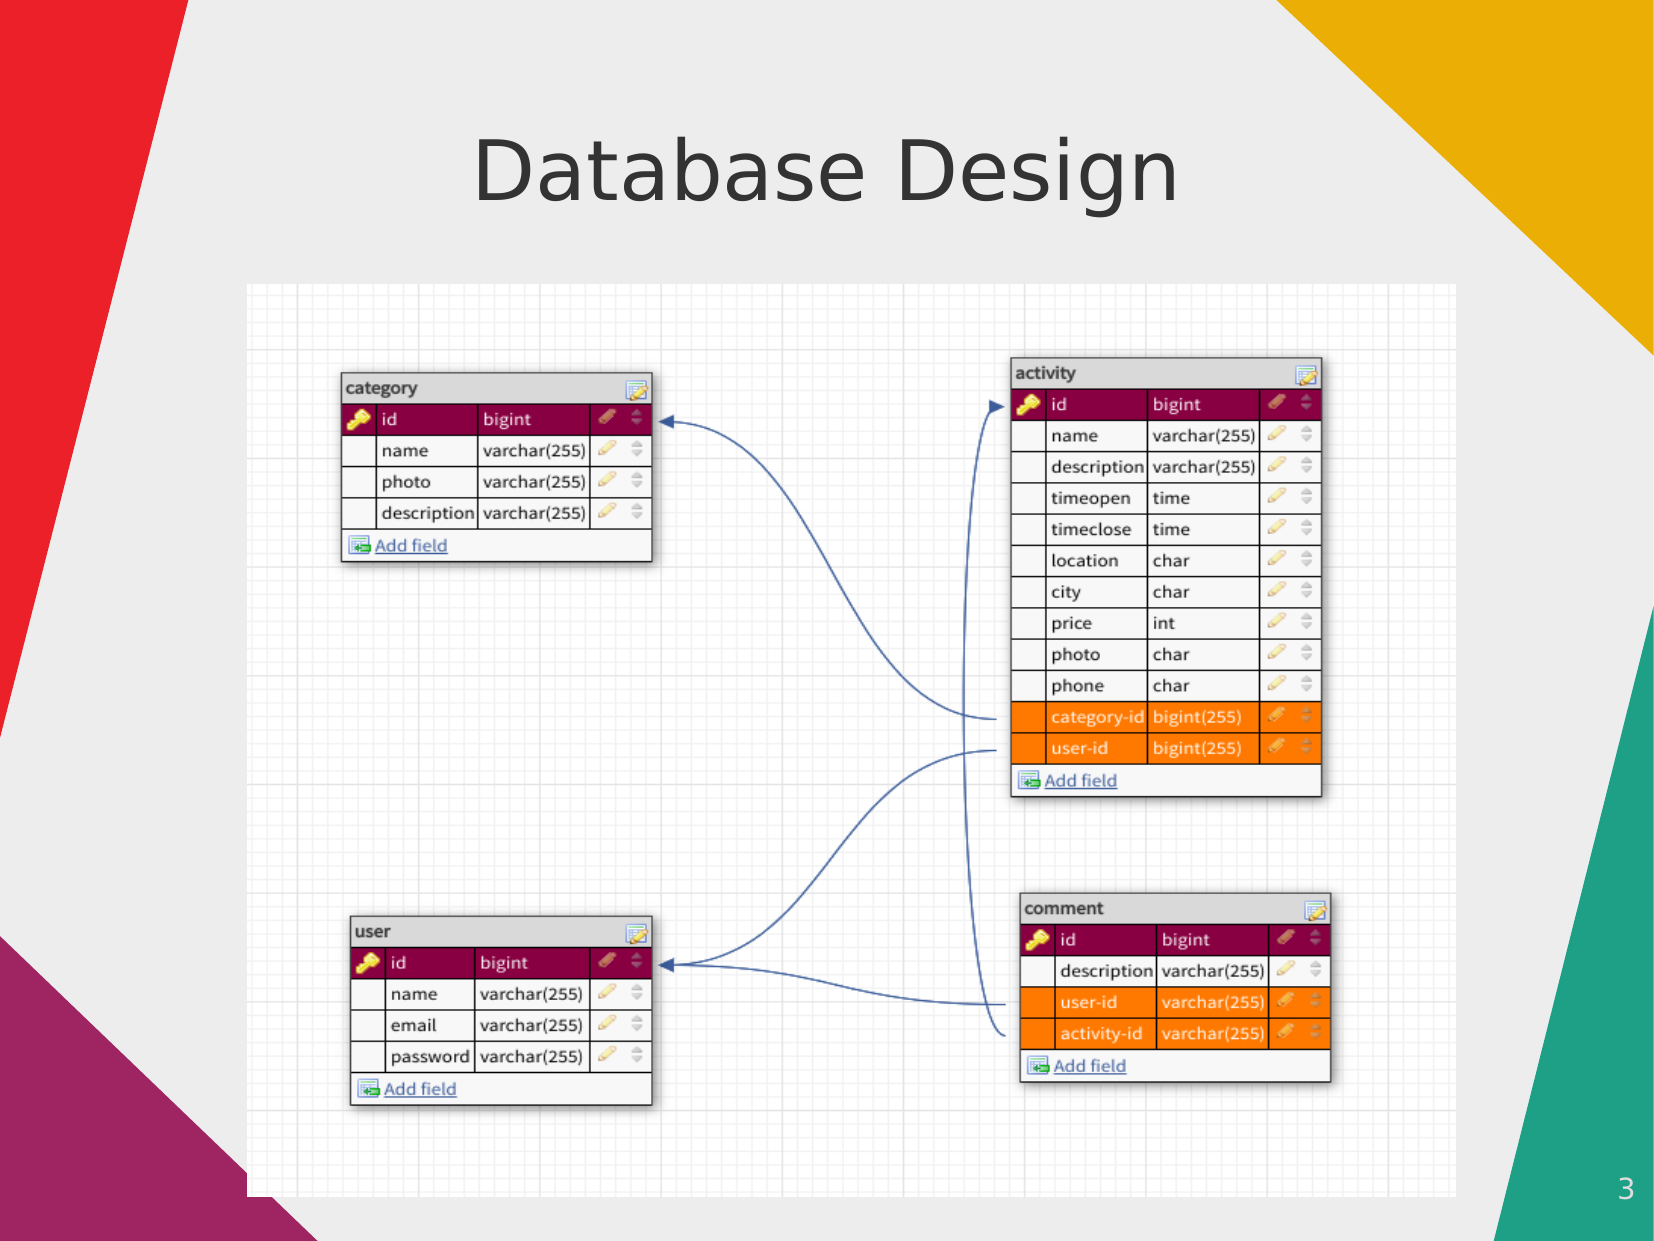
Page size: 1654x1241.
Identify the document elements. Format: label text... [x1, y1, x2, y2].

title Database Design [114, 73, 1539, 271]
picture [247, 284, 1456, 1197]
